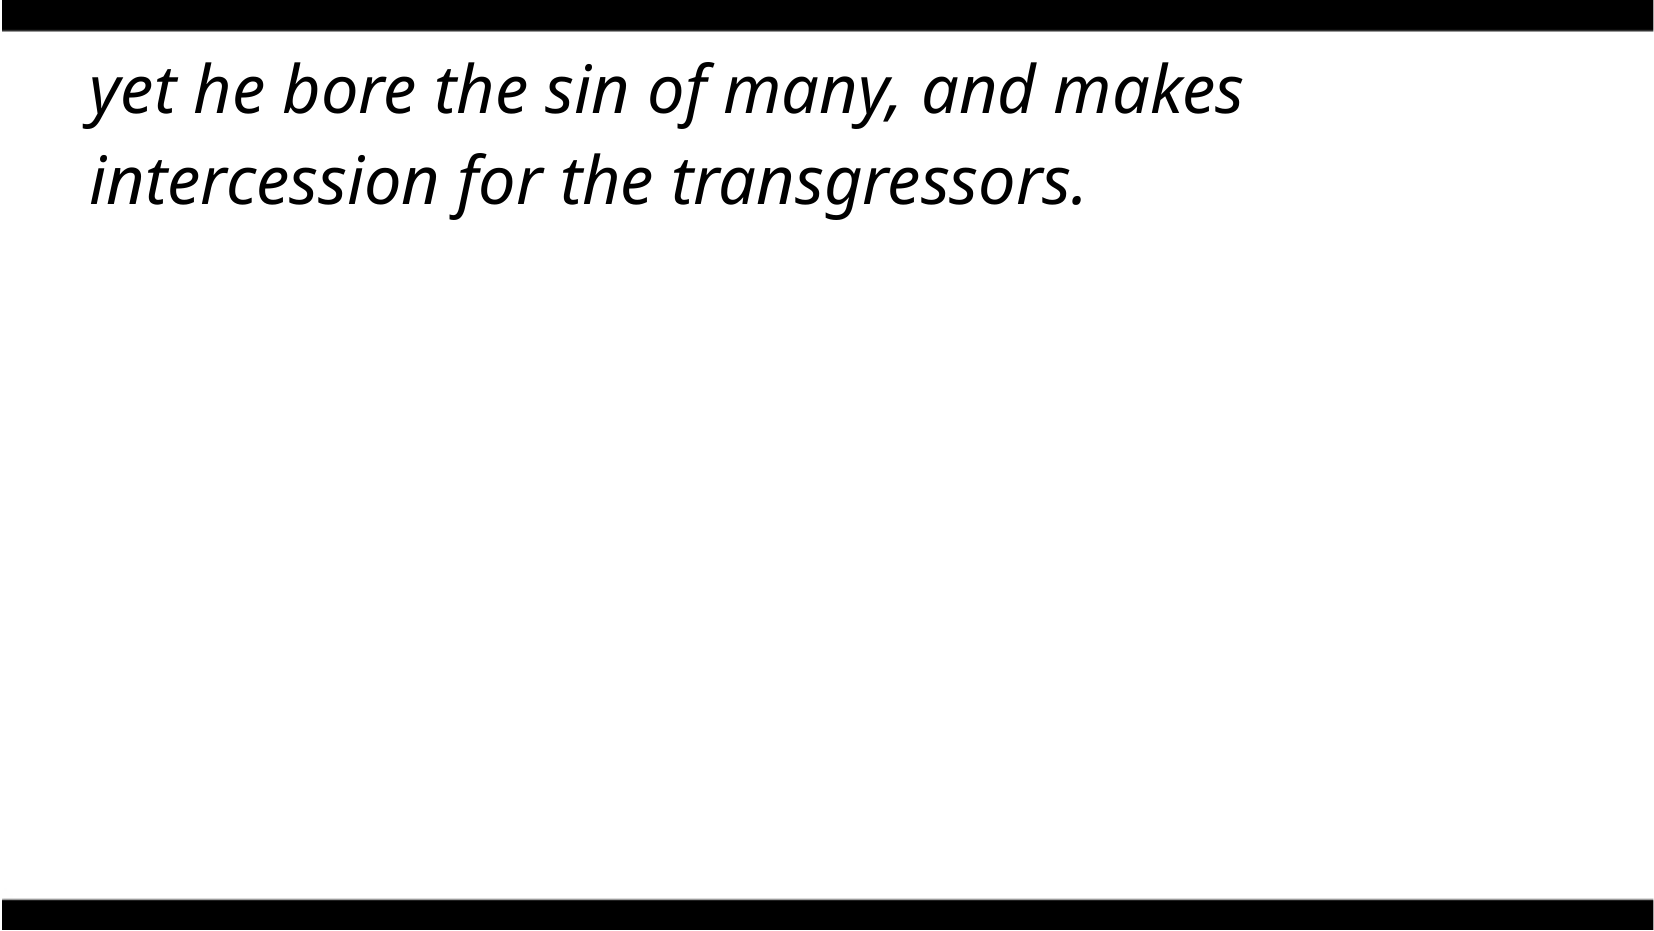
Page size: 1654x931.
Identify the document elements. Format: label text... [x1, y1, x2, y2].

picture [2, 0, 1654, 930]
text_box yet he bore the sin of many, and makes intercession for the transgressors. [75, 34, 1576, 241]
